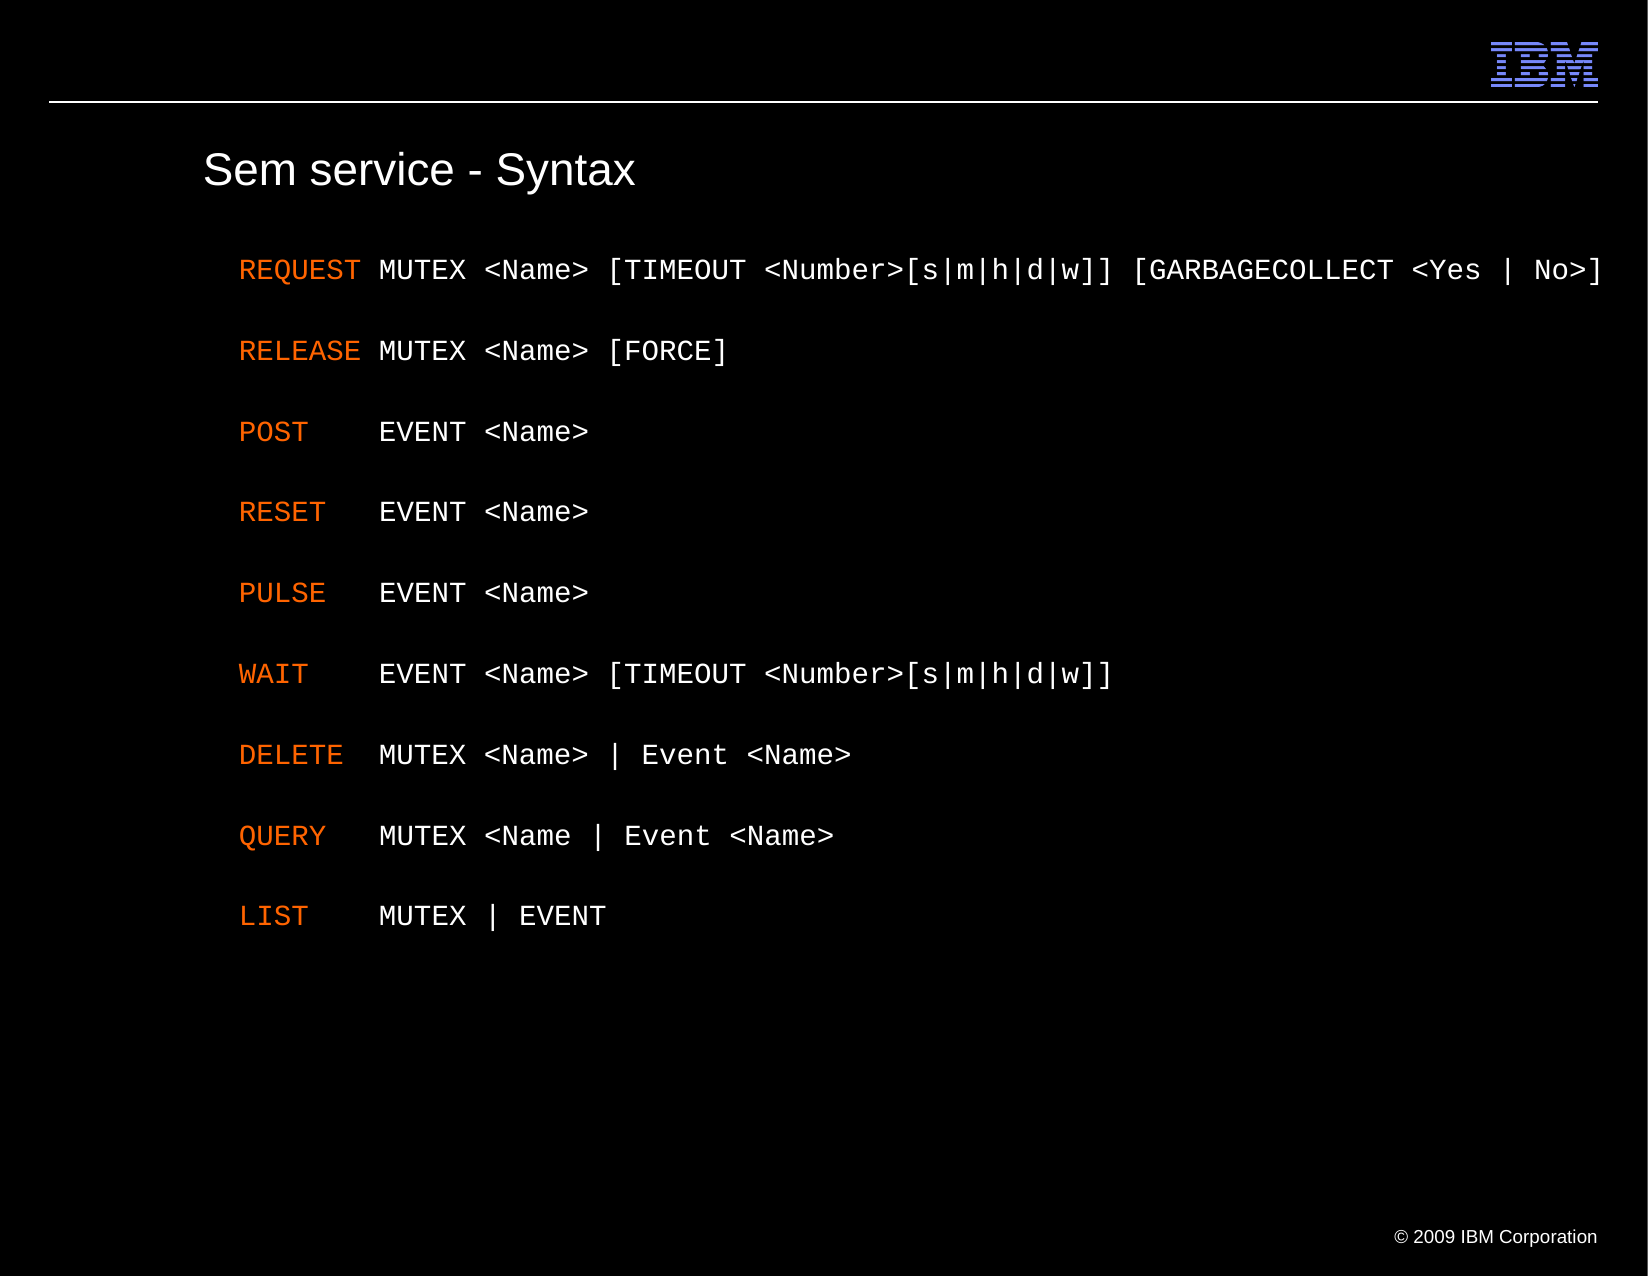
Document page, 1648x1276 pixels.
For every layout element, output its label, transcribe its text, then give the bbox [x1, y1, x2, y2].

picture [1491, 42, 1598, 87]
text_box REQUEST MUTEX <Name> [TIMEOUT <Number>[s|m|h|d|w]] [GARBAGECOLLECT <Yes | No>] RELEASE MUTEX <Name> [FORCE] POST EVENT <Name> RESET EVENT <Name> PULSE EVENT <Name> WAIT EVENT <Name> [TIMEOUT <Number>[s|m|h|d|w]] DELETE MUTEX <Name> | Event <Name> QUERY MUTEX <Name | Event <Name> LIST MUTEX | EVENT [239, 250, 1648, 932]
title Sem service - Syntax [186, 137, 1648, 231]
